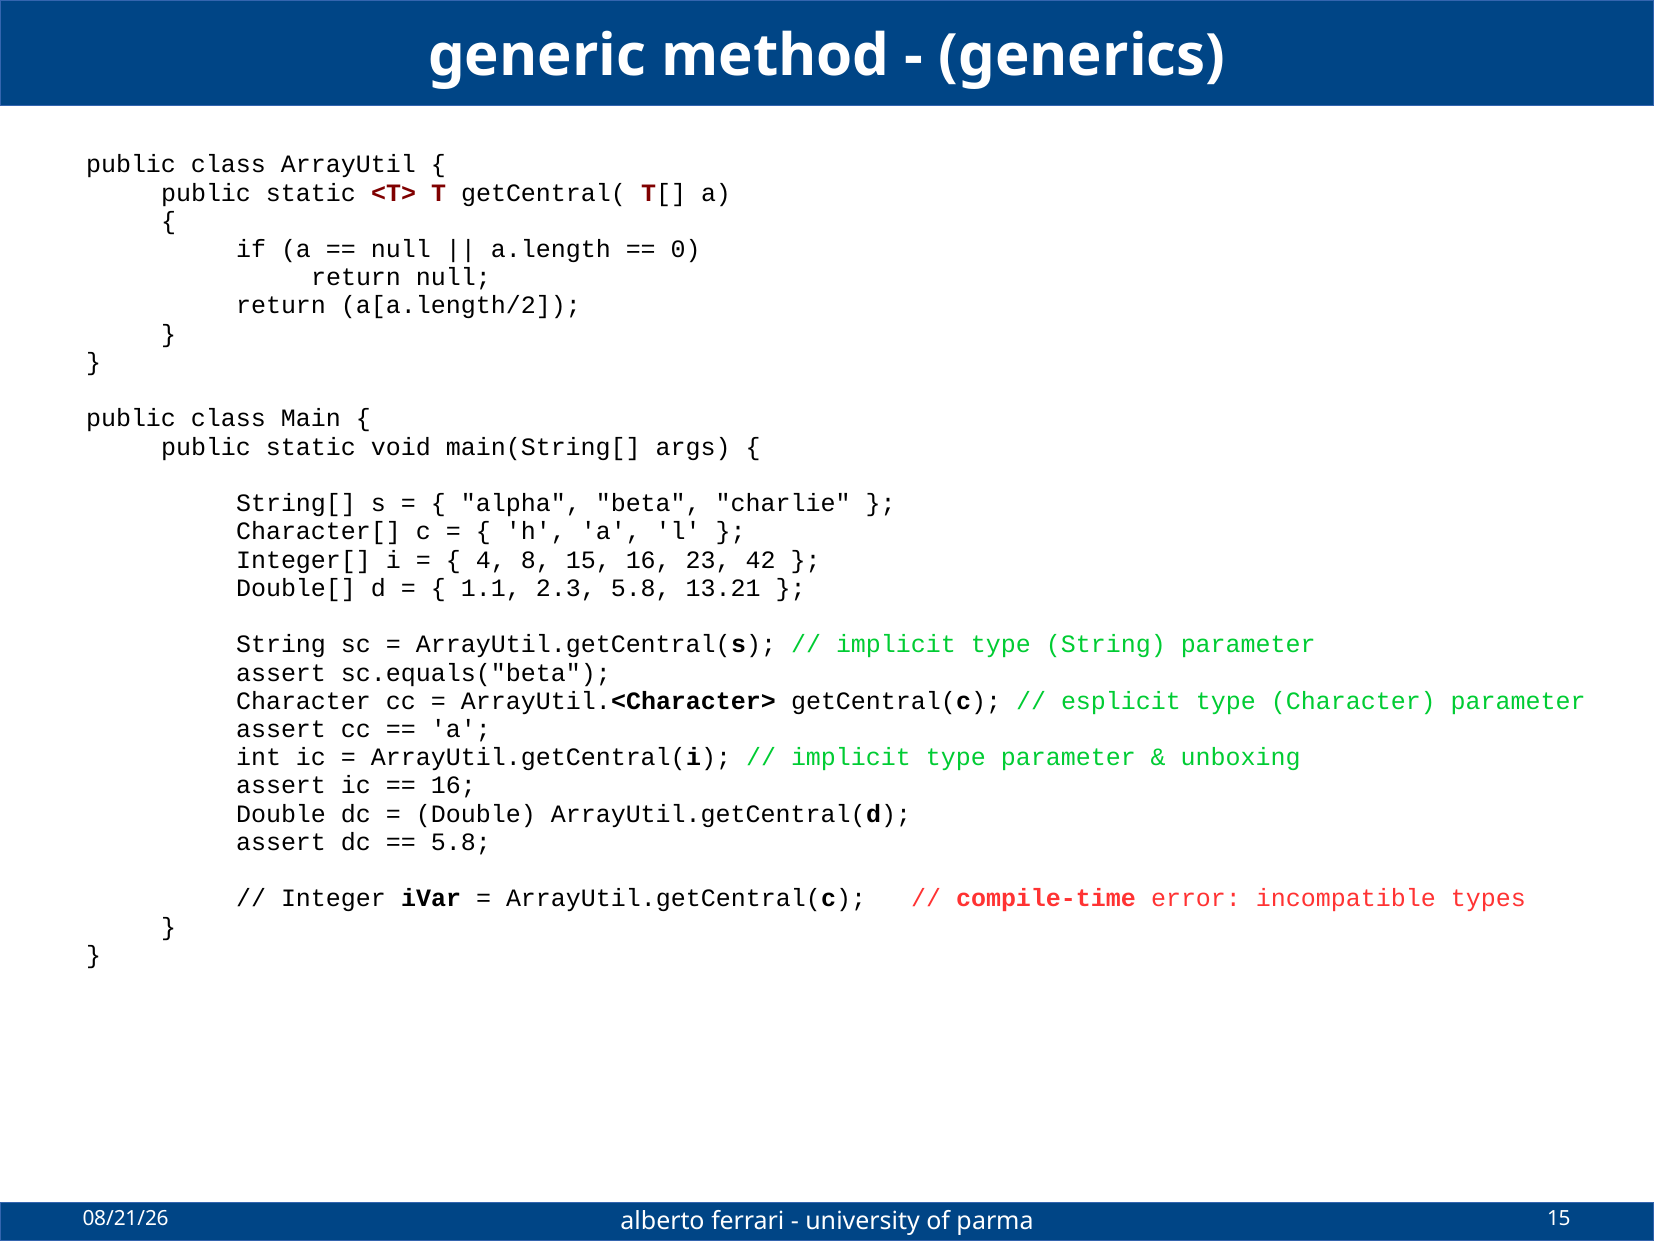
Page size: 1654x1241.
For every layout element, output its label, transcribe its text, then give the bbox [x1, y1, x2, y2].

text_box public class ArrayUtil { public static <T> T getCentral( T[] a) { if (a == null || a.length == 0) return null; return (a[a.length/2]); } } public class Main { public static void main(String[] args) { String[] s = { "alpha", "beta", "charlie" }; Character[] c = { 'h', 'a', 'l' }; Integer[] i = { 4, 8, 15, 16, 23, 42 }; Double[] d = { 1.1, 2.3, 5.8, 13.21 }; String sc = ArrayUtil.getCentral(s); // implicit type (String) parameter assert sc.equals("beta"); Character cc = ArrayUtil.<Character> getCentral(c); // esplicit type (Character) parameter assert cc == 'a'; int ic = ArrayUtil.getCentral(i); // implicit type parameter & unboxing assert ic == 16; Double dc = (Double) ArrayUtil.getCentral(d); assert dc == 5.8; // Integer iVar = ArrayUtil.getCentral(c); // compile-time error: incompatible types } } [71, 144, 1621, 1131]
title generic method - (generics) [0, 0, 1654, 106]
